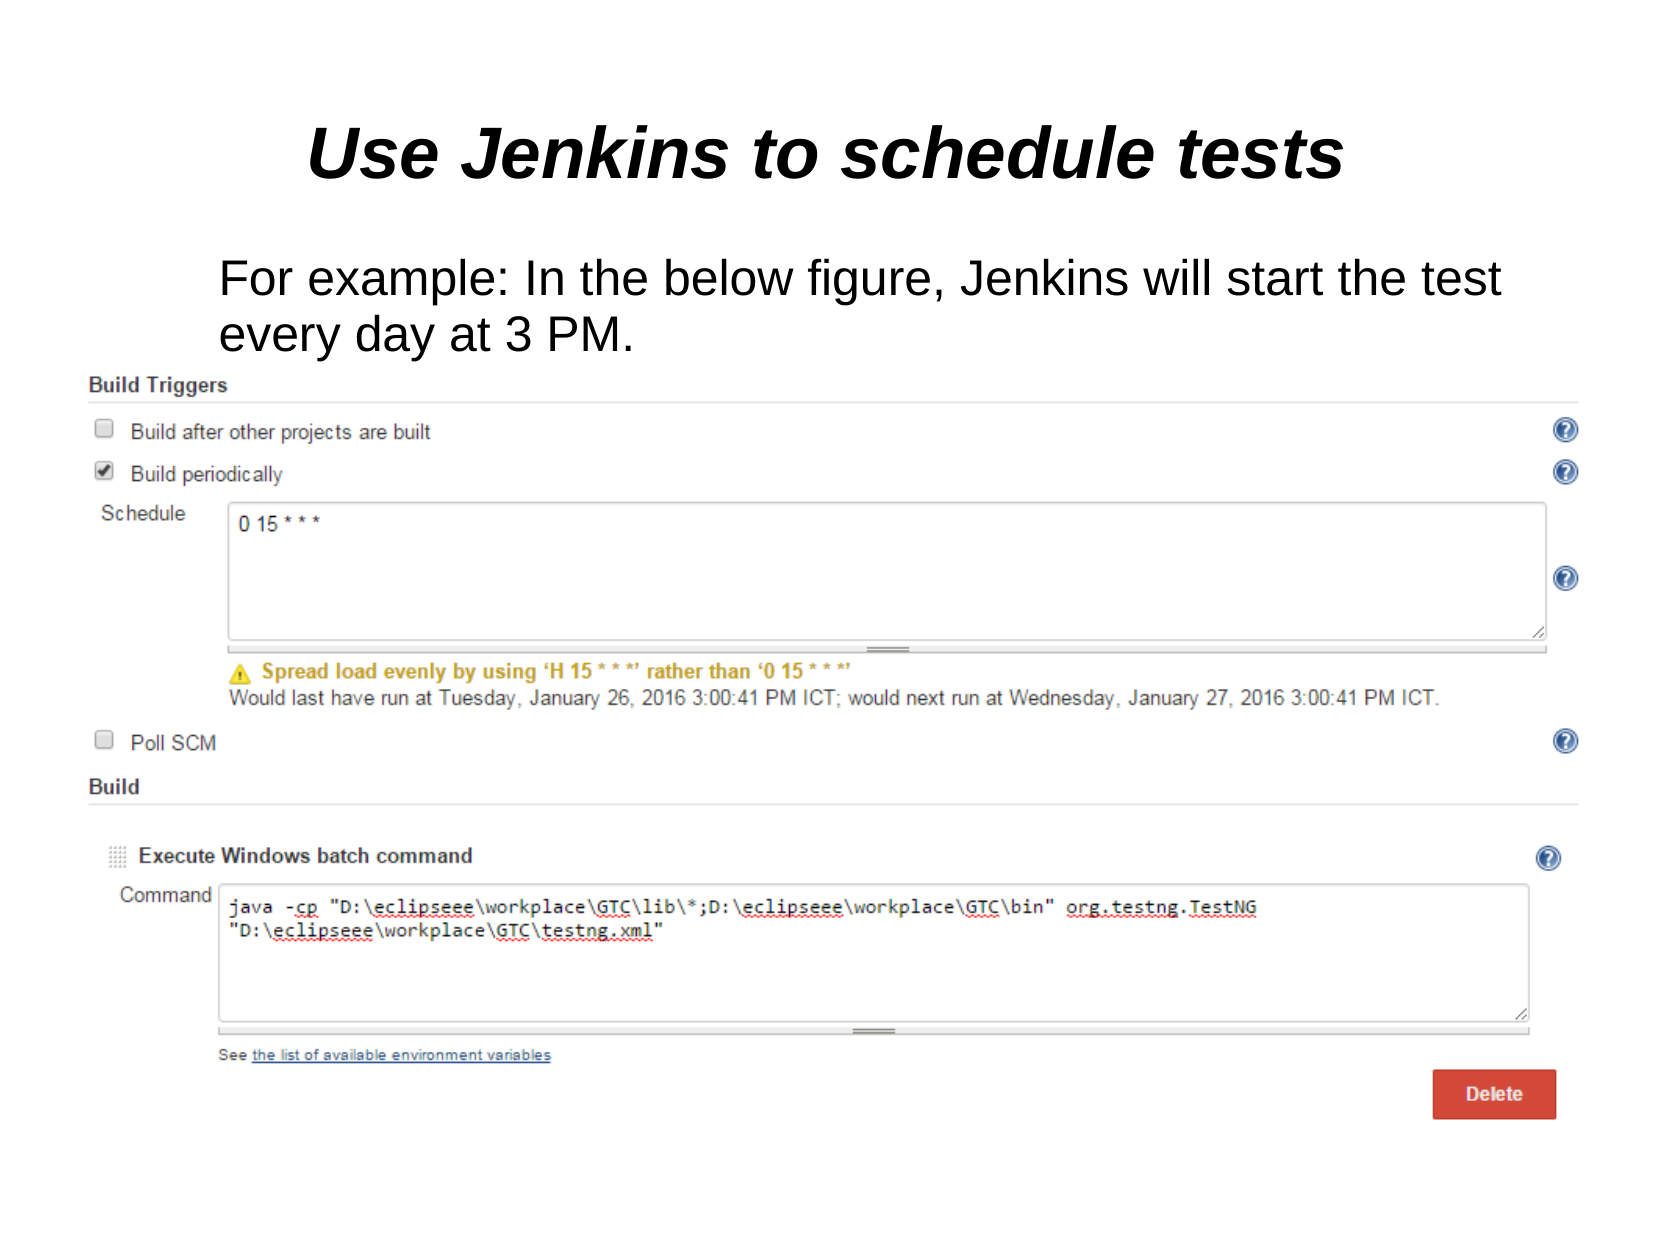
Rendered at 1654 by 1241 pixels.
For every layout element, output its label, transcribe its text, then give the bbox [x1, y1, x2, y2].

picture [84, 369, 1591, 1126]
title Use Jenkins to schedule tests [82, 49, 1571, 257]
list For example: In the below figure, Jenkins will start the test every day at 3 PM. [76, 250, 1565, 1152]
